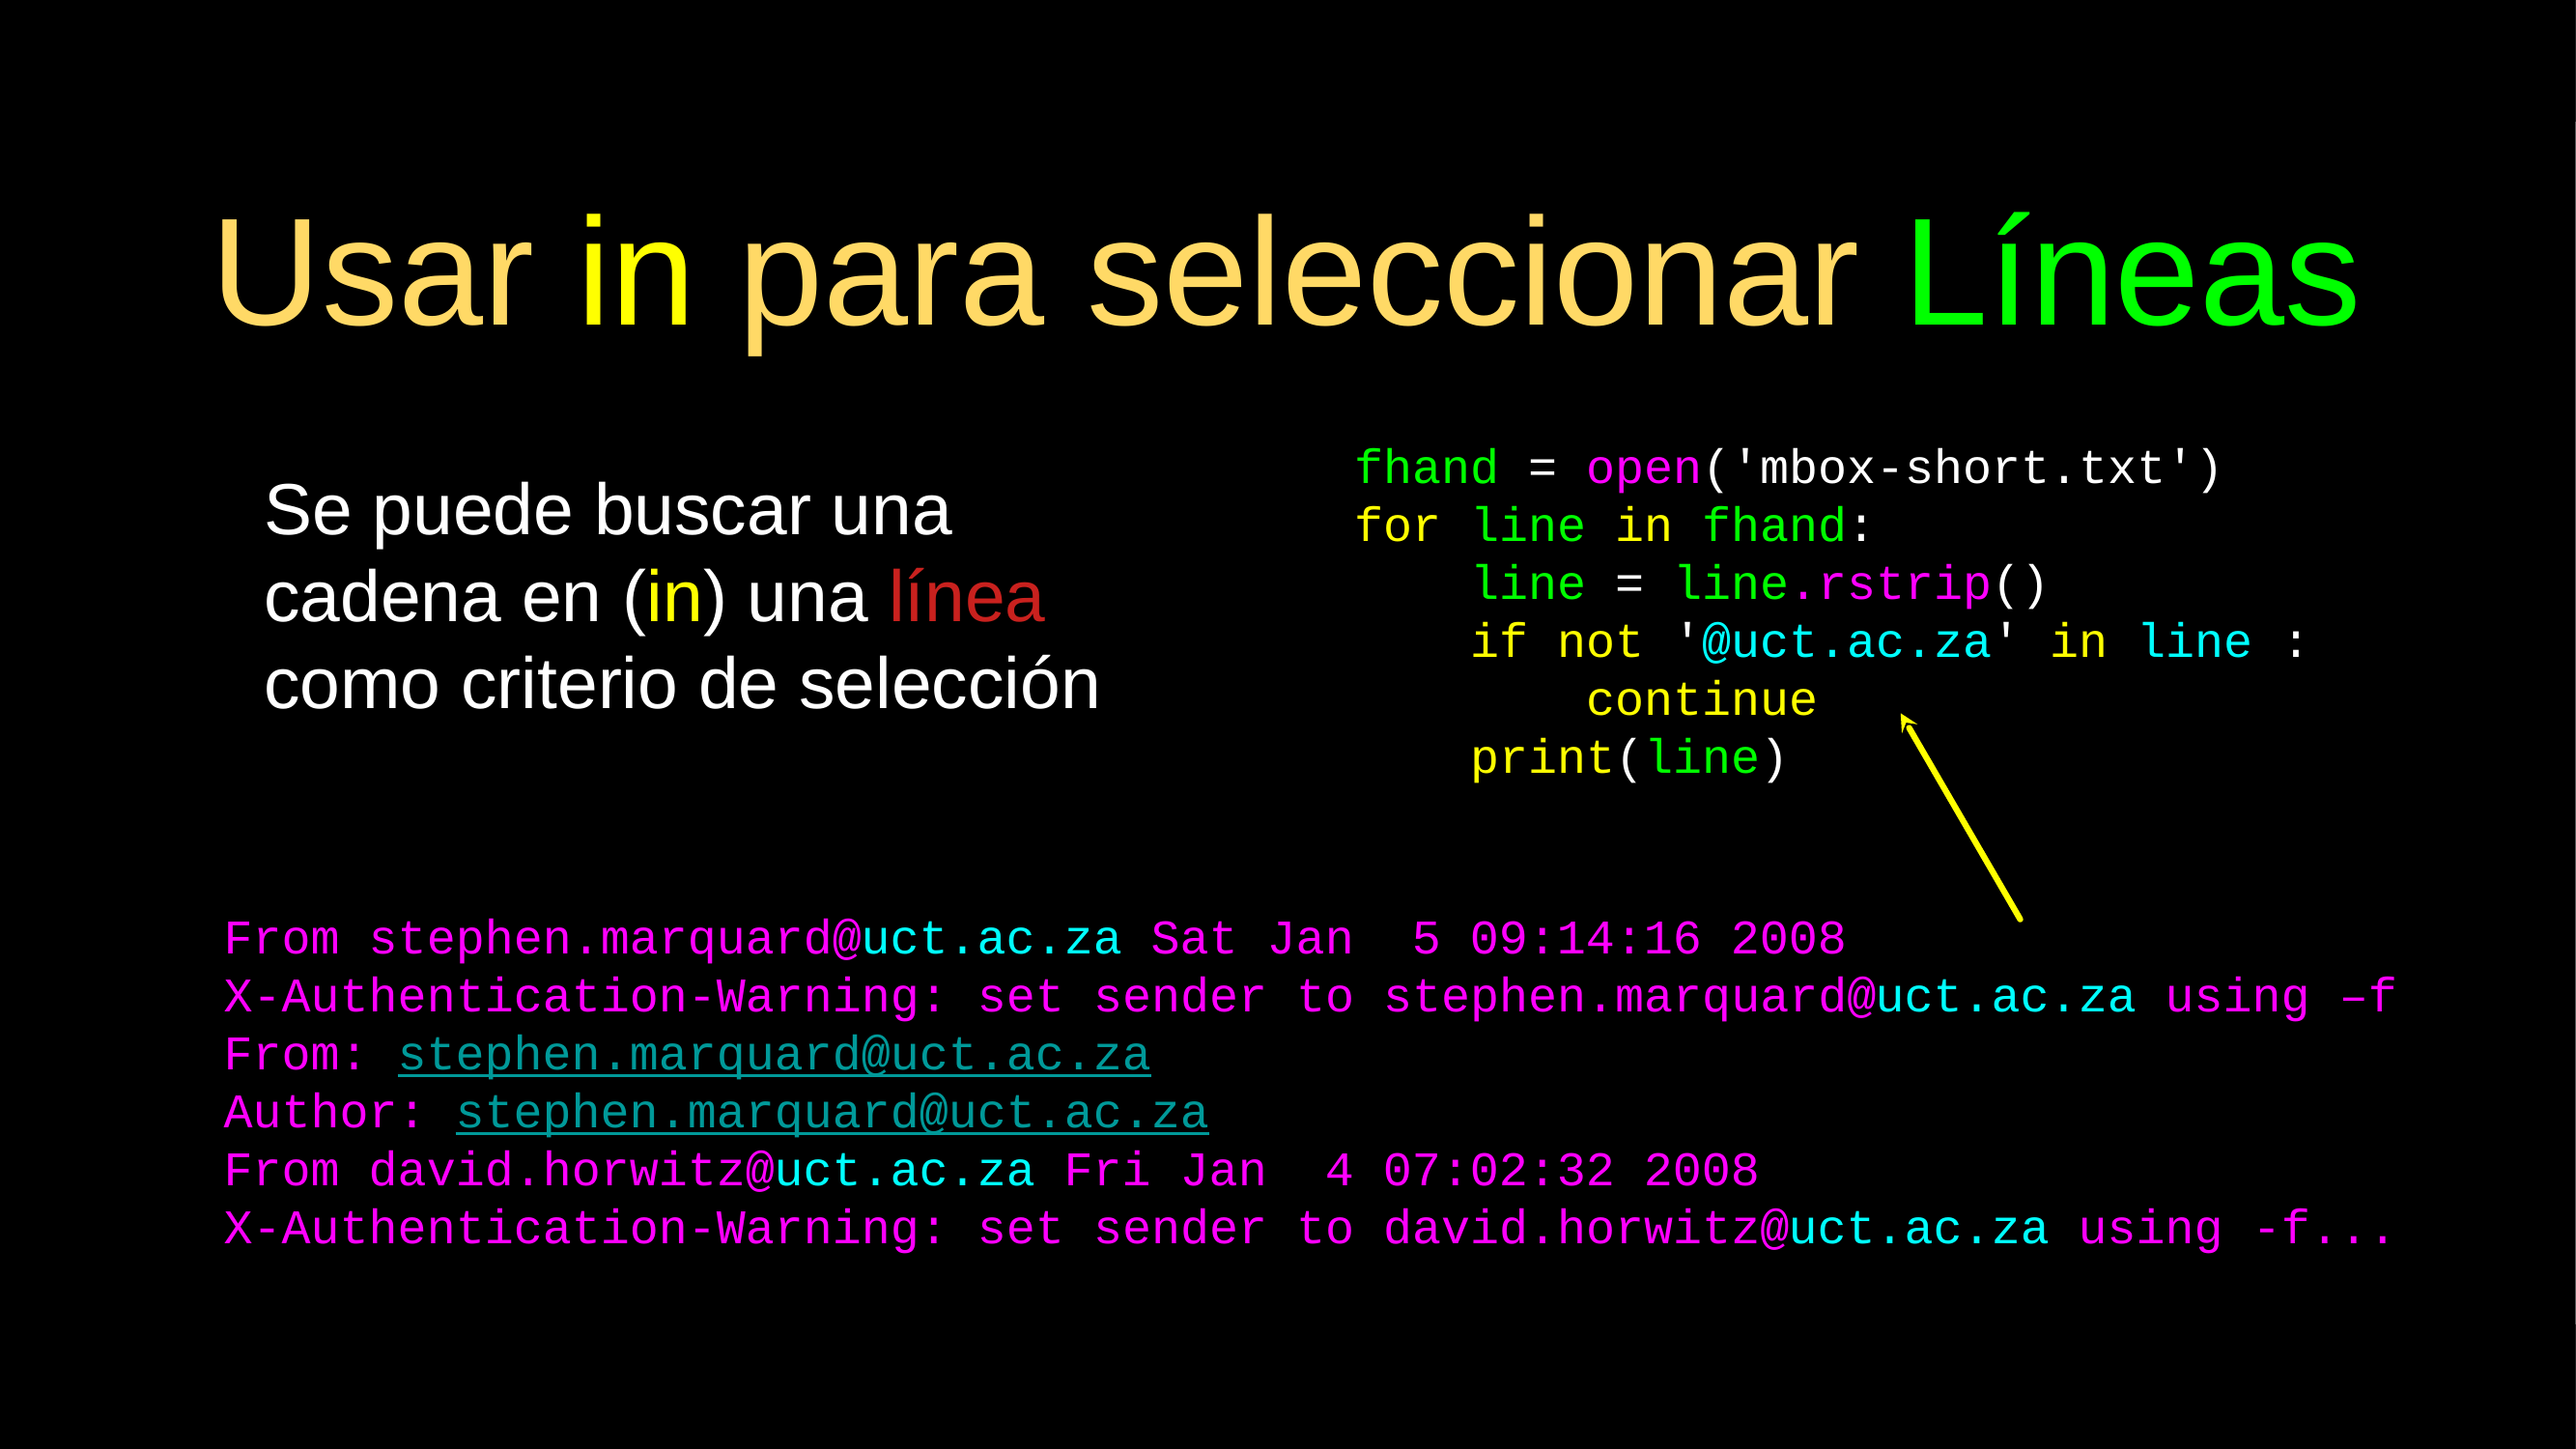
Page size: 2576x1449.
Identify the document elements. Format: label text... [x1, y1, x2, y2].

text_box fhand = open('mbox-short.txt') for line in fhand: line = line.rstrip() if not '@uct.ac.za' in line : continue print(line) [1354, 398, 2455, 820]
text_box From stephen.marquard@uct.ac.za Sat Jan 5 09:14:16 2008 X-Authentication-Warning: set sender to stephen.marquard@uct.ac.za using –f From: stephen.marquard@uct.ac.za Author: stephen.marquard@uct.ac.za From david.horwitz@uct.ac.za Fri Jan 4 07:02:32 2008 X-Authentication-Warning: set sender to david.horwitz@uct.ac.za using -f... [223, 888, 2432, 1271]
title Usar in para seleccionar Líneas [183, 125, 2391, 403]
list Se puede buscar una cadena en (in) una línea como criterio de selección [223, 446, 1158, 739]
